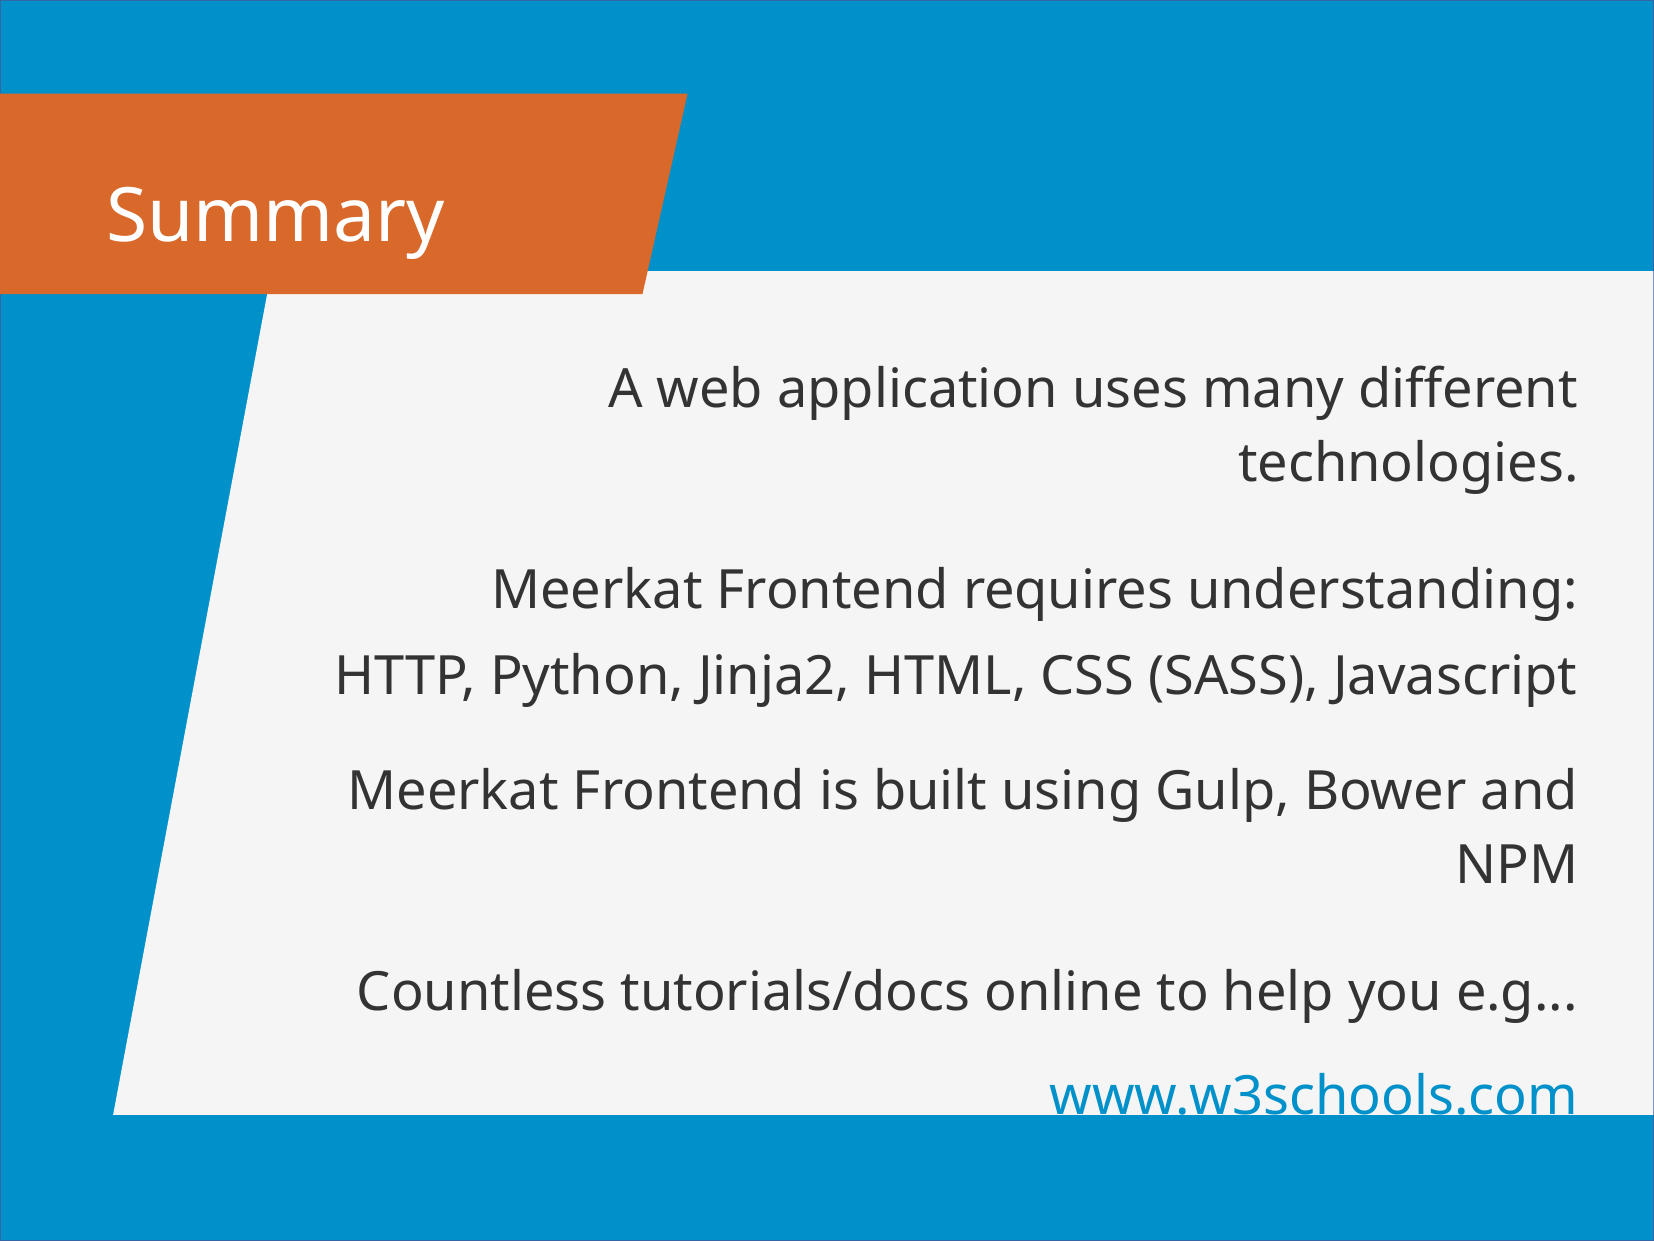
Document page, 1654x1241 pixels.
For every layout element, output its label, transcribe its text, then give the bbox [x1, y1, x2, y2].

text_box A web application uses many different technologies. Meerkat Frontend requires understanding: HTTP, Python, Jinja2, HTML, CSS (SASS), Javascript Meerkat Frontend is built using Gulp, Bower and NPM Countless tutorials/docs online to help you e.g... www.w3schools.com flask.pocoo.org jinja.pocoo.org and of course: google.com [299, 341, 1594, 1138]
text_box Summary [91, 153, 626, 295]
text_box [0, 0, 1654, 1241]
